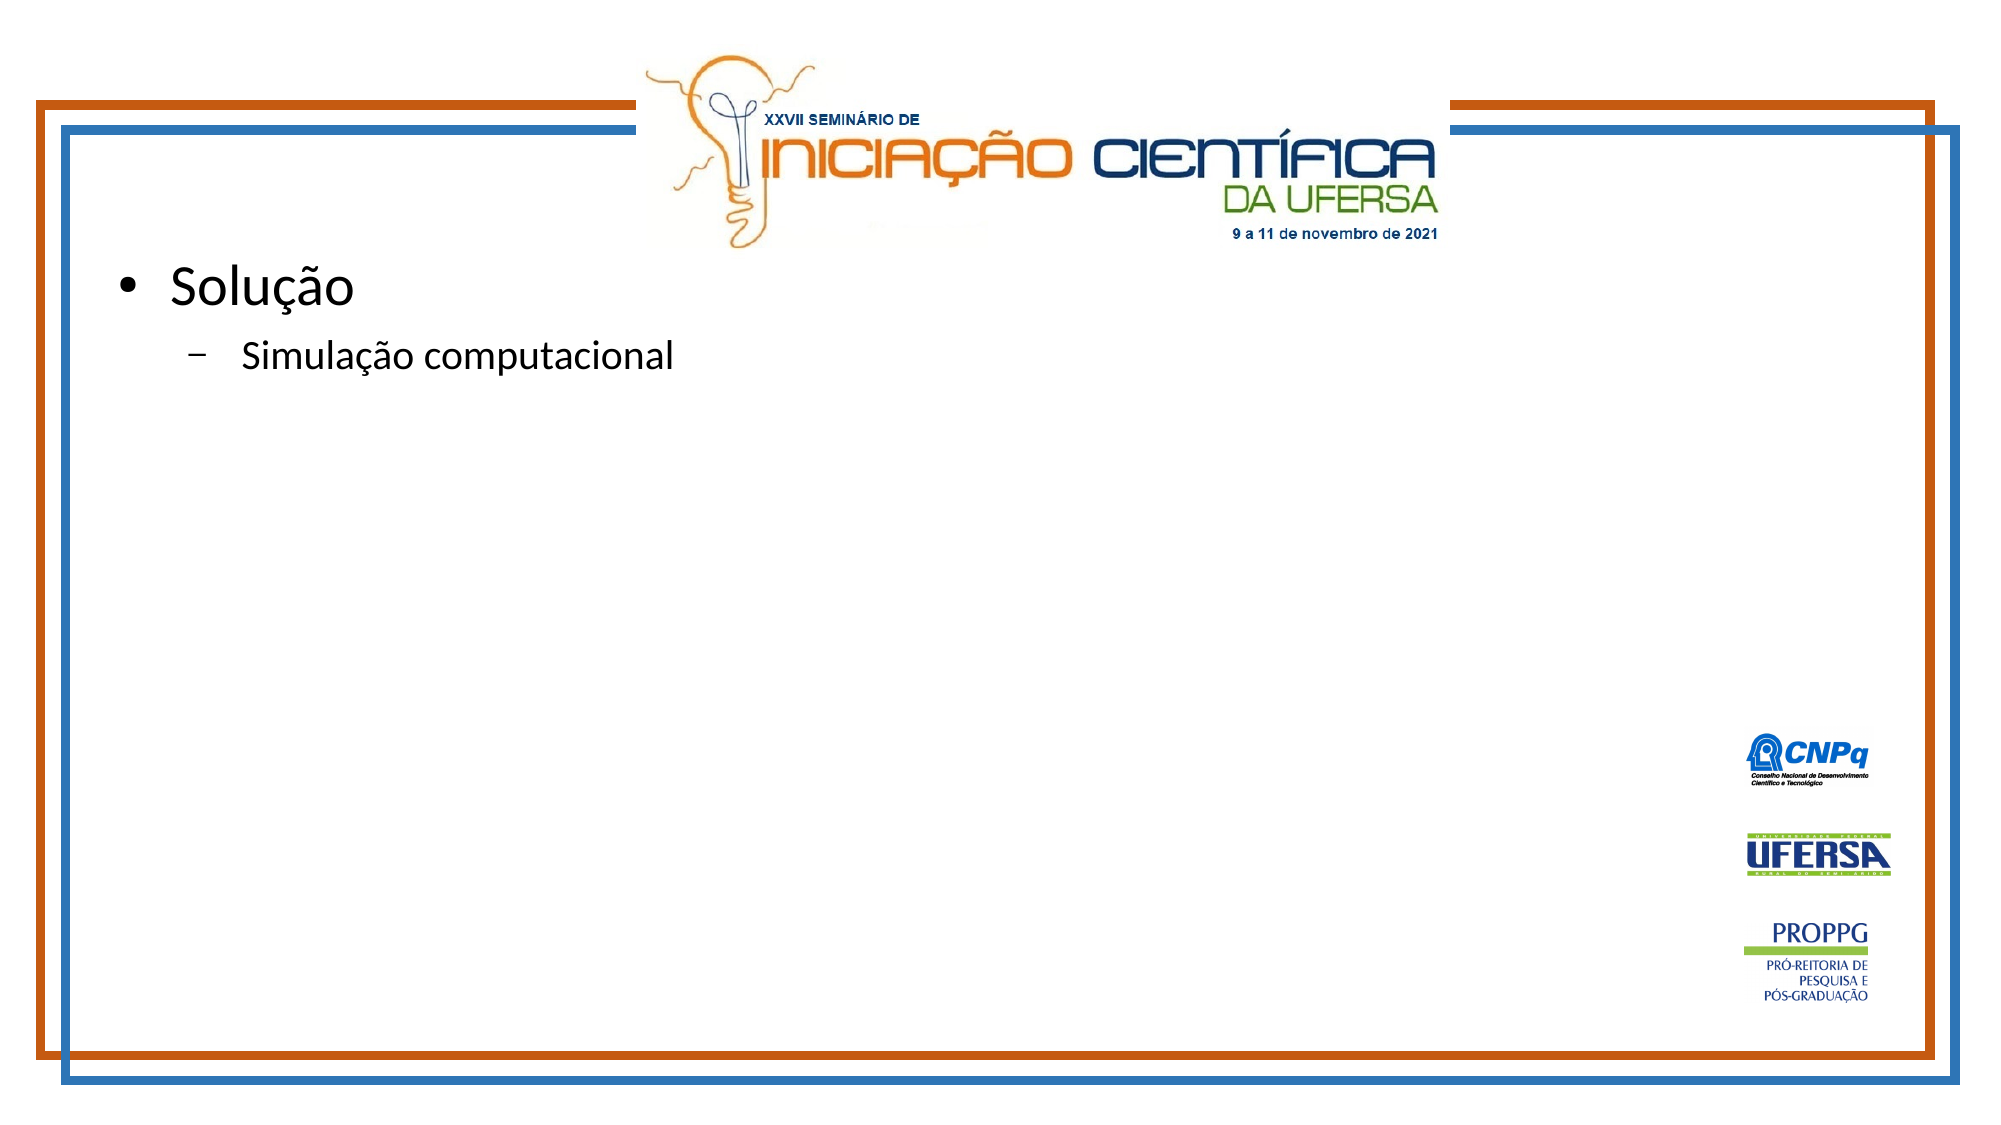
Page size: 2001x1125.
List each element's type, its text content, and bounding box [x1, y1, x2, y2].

picture [636, 44, 1450, 259]
list Solução Simulação computacional [99, 263, 1900, 916]
picture [1744, 923, 1868, 1003]
